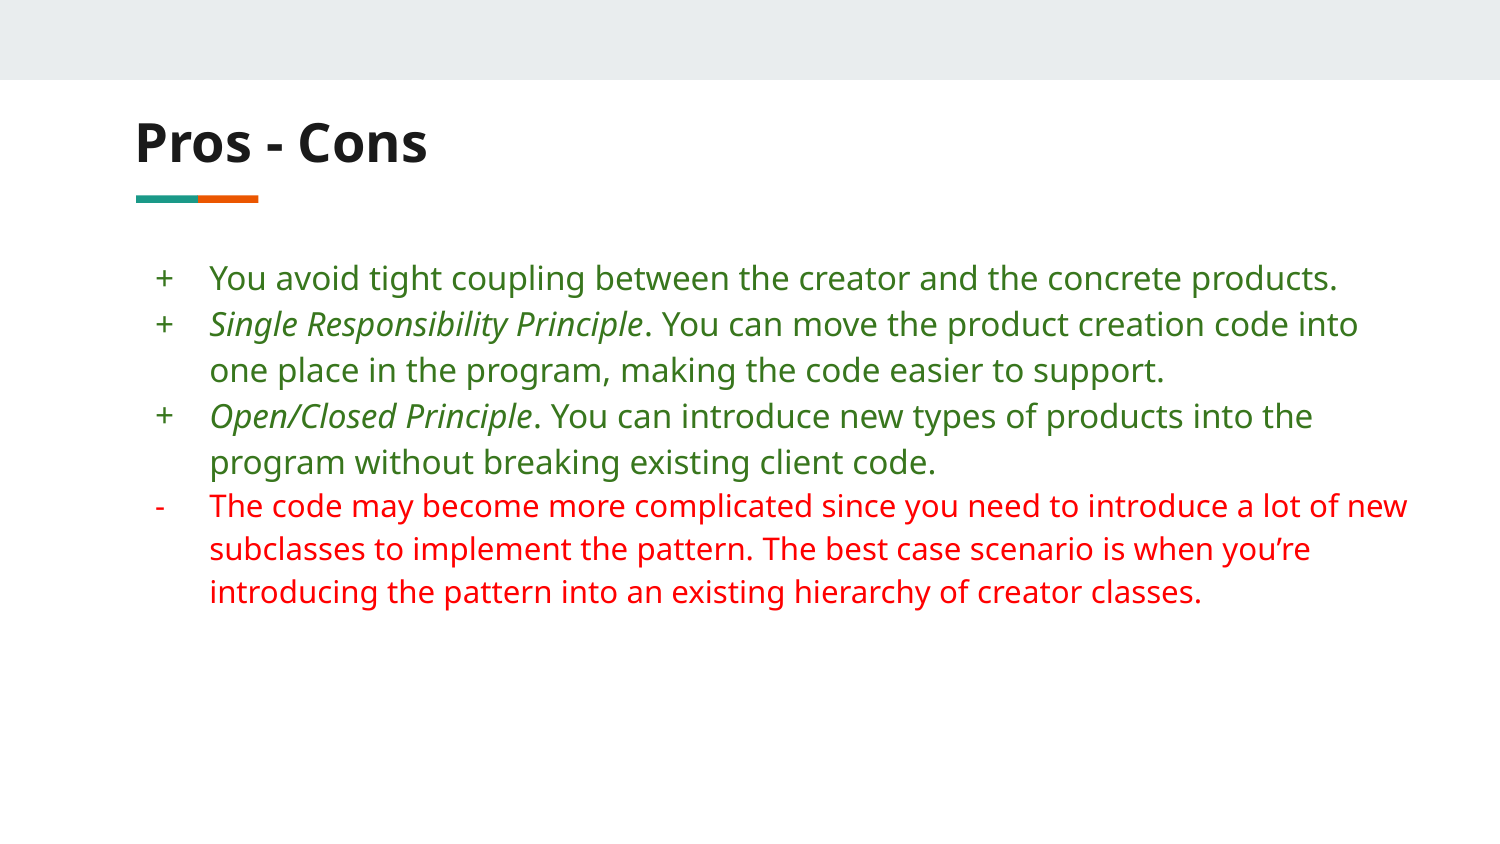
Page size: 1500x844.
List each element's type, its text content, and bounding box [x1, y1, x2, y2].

title Pros - Cons [119, 93, 1381, 182]
list You avoid tight coupling between the creator and the concrete products. Single Responsibility Principle. You can move the product creation code into one place in the program, making the code easier to support. Open/Closed Principle. You can introduce new types of products into the program without breaking existing client code. The code may become more complicated since you need to introduce a lot of new subclasses to implement the pattern. The best case scenario is when you’re introducing the pattern into an existing hierarchy of creator classes. [119, 236, 1431, 746]
